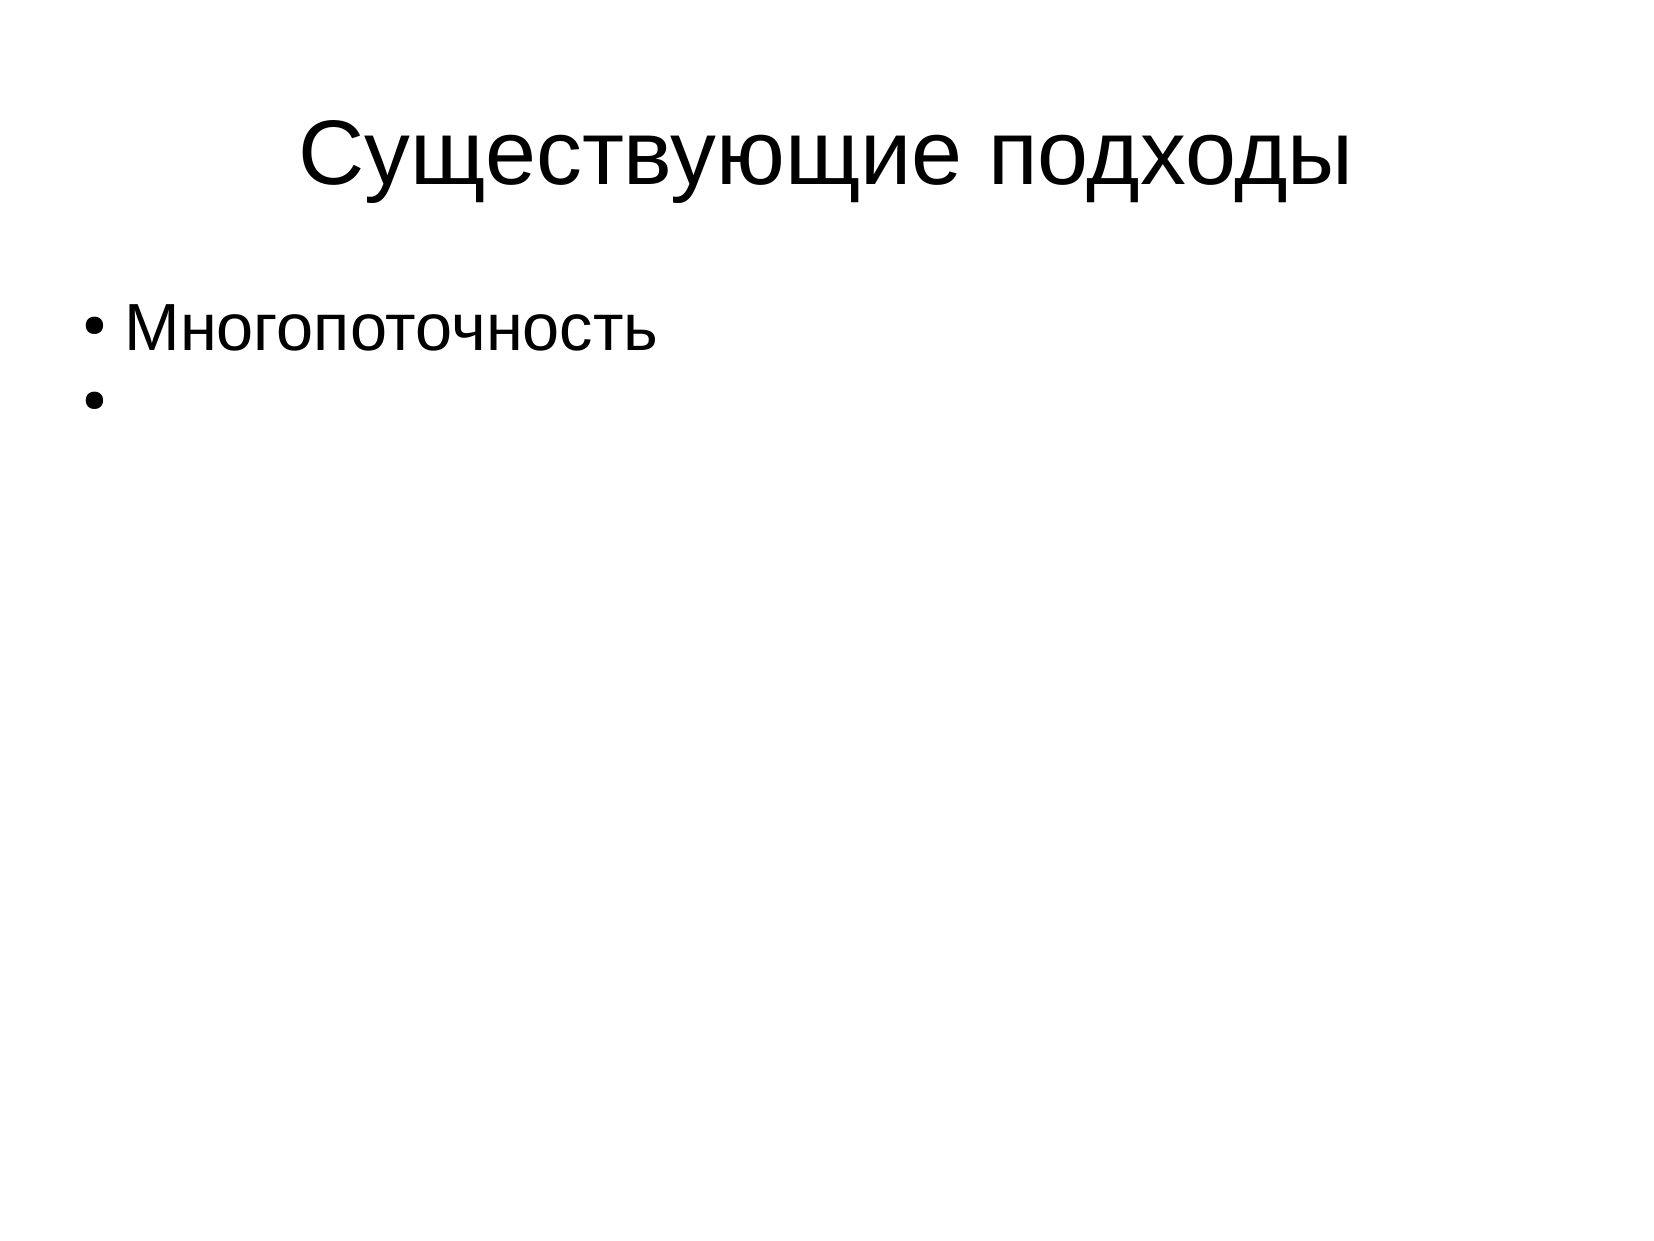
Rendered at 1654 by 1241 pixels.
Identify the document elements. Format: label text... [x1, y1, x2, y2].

subtitle Многопоточность [82, 290, 1571, 1010]
title Существующие подходы [82, 49, 1571, 257]
